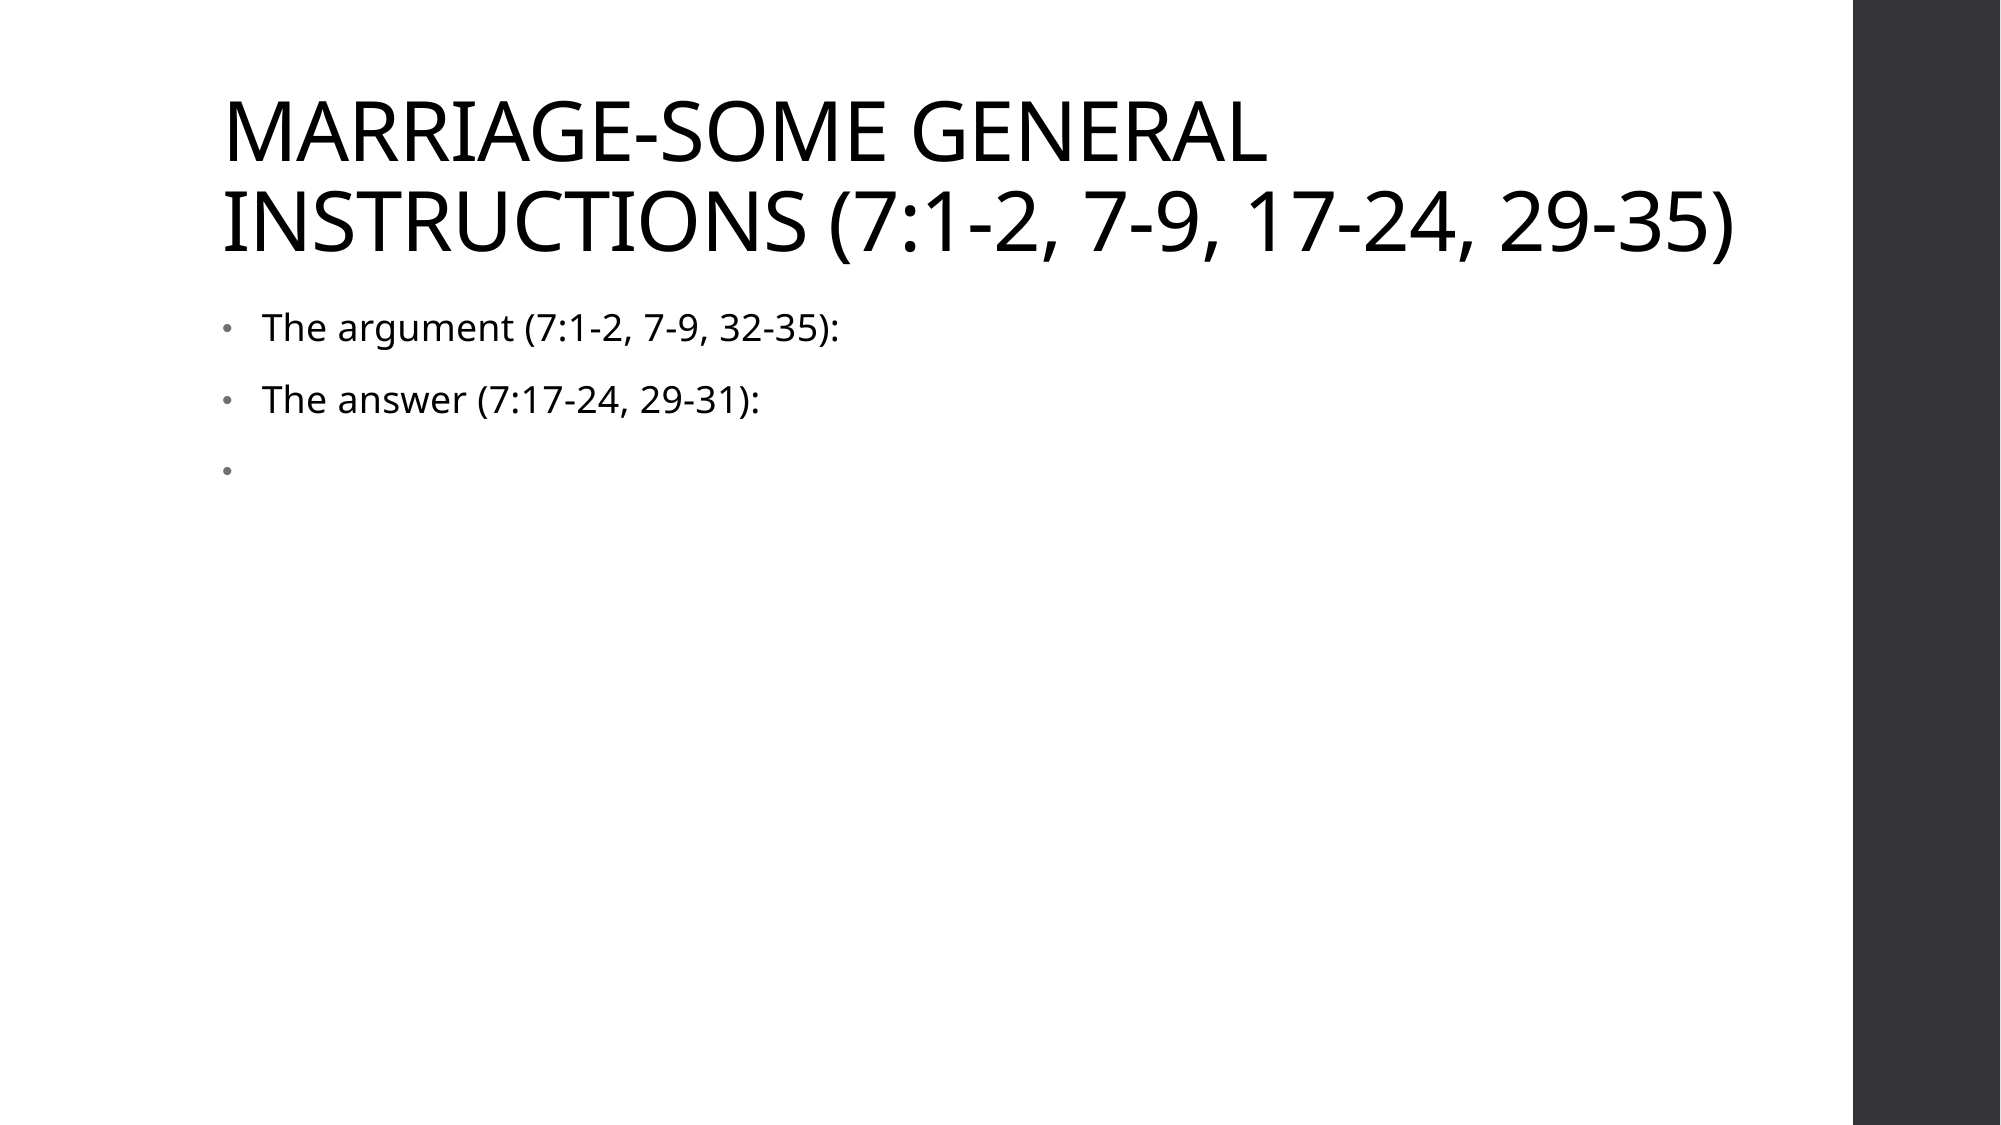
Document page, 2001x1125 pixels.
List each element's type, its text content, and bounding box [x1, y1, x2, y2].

list The argument (7:1-2, 7-9, 32-35): The answer (7:17-24, 29-31): [206, 299, 1617, 1014]
title MARRIAGE-SOME GENERAL INSTRUCTIONS (7:1-2, 7-9, 17-24, 29-35) [206, 60, 1797, 278]
